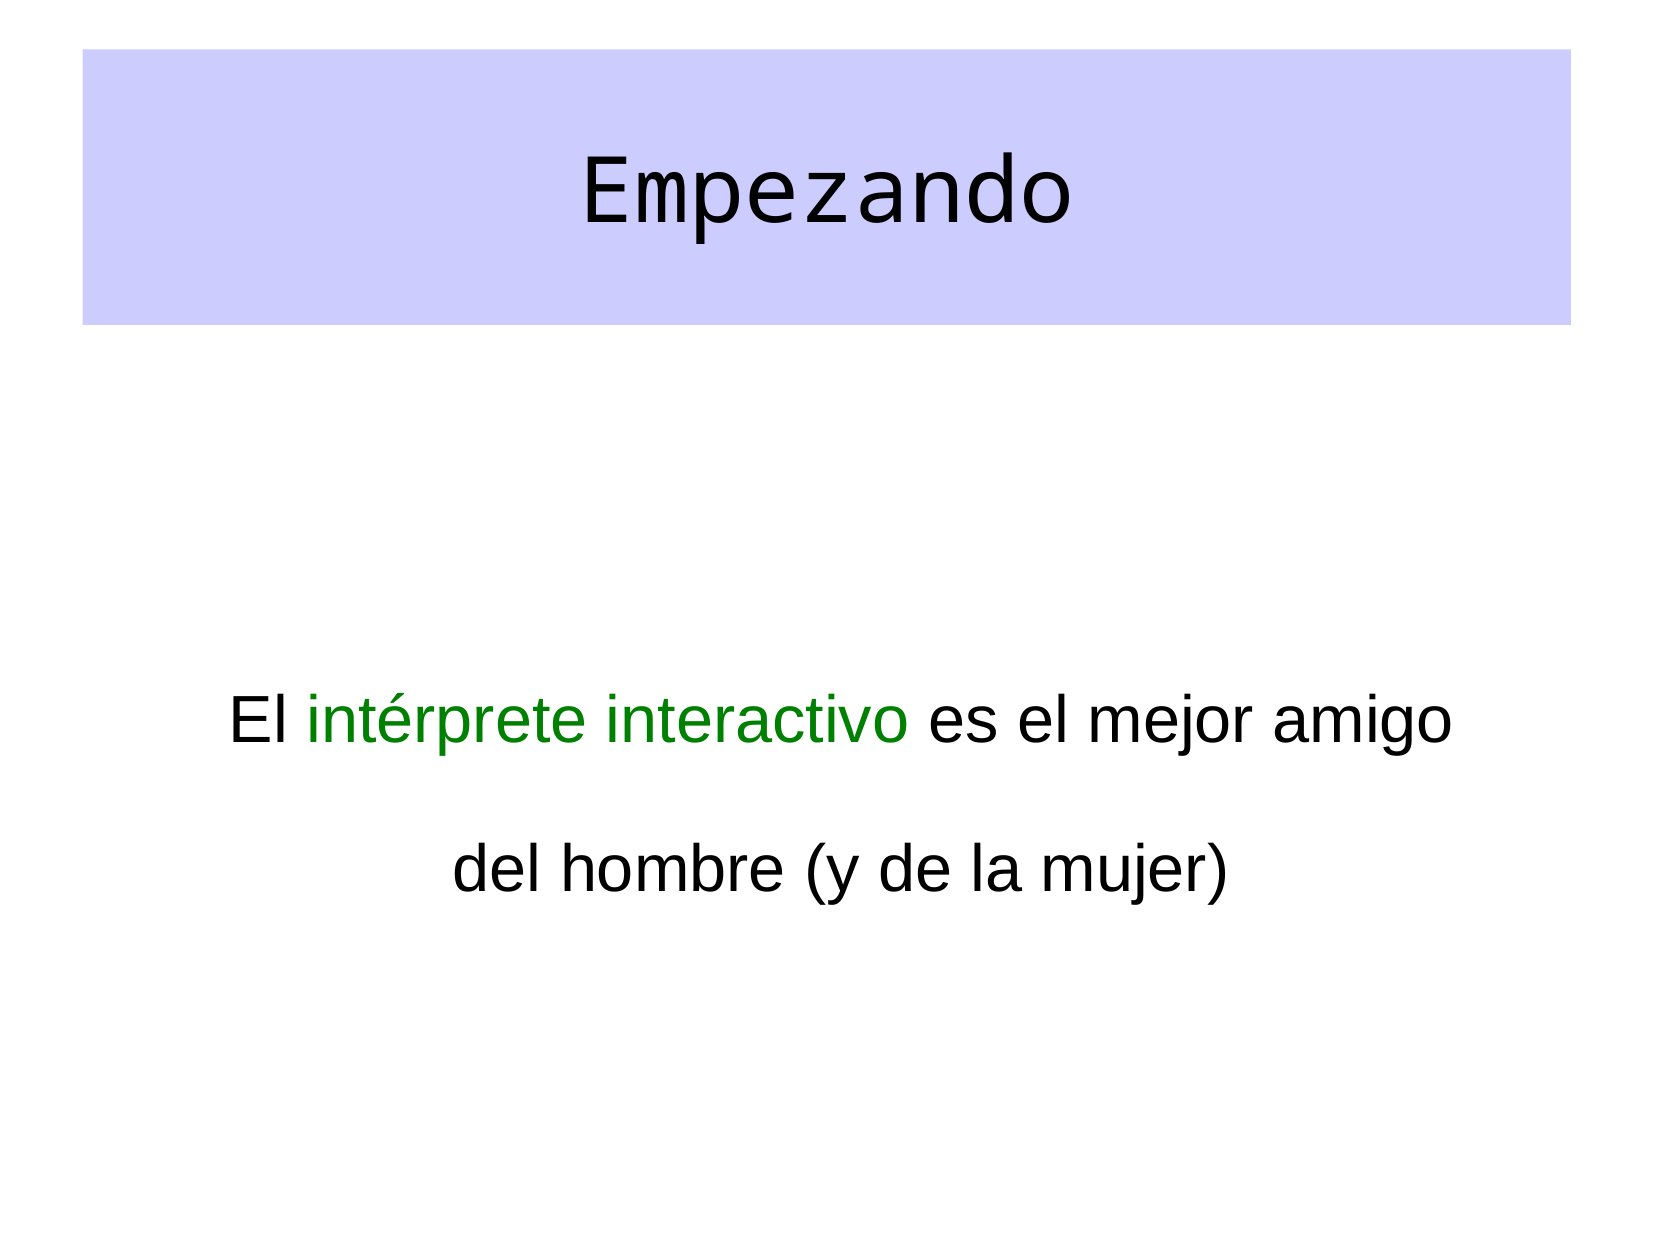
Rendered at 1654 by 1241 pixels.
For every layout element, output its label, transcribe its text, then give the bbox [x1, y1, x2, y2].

subtitle El intérprete interactivo es el mejor amigo del hombre (y de la mujer) [206, 420, 1477, 1093]
title Empezando [82, 49, 1571, 325]
